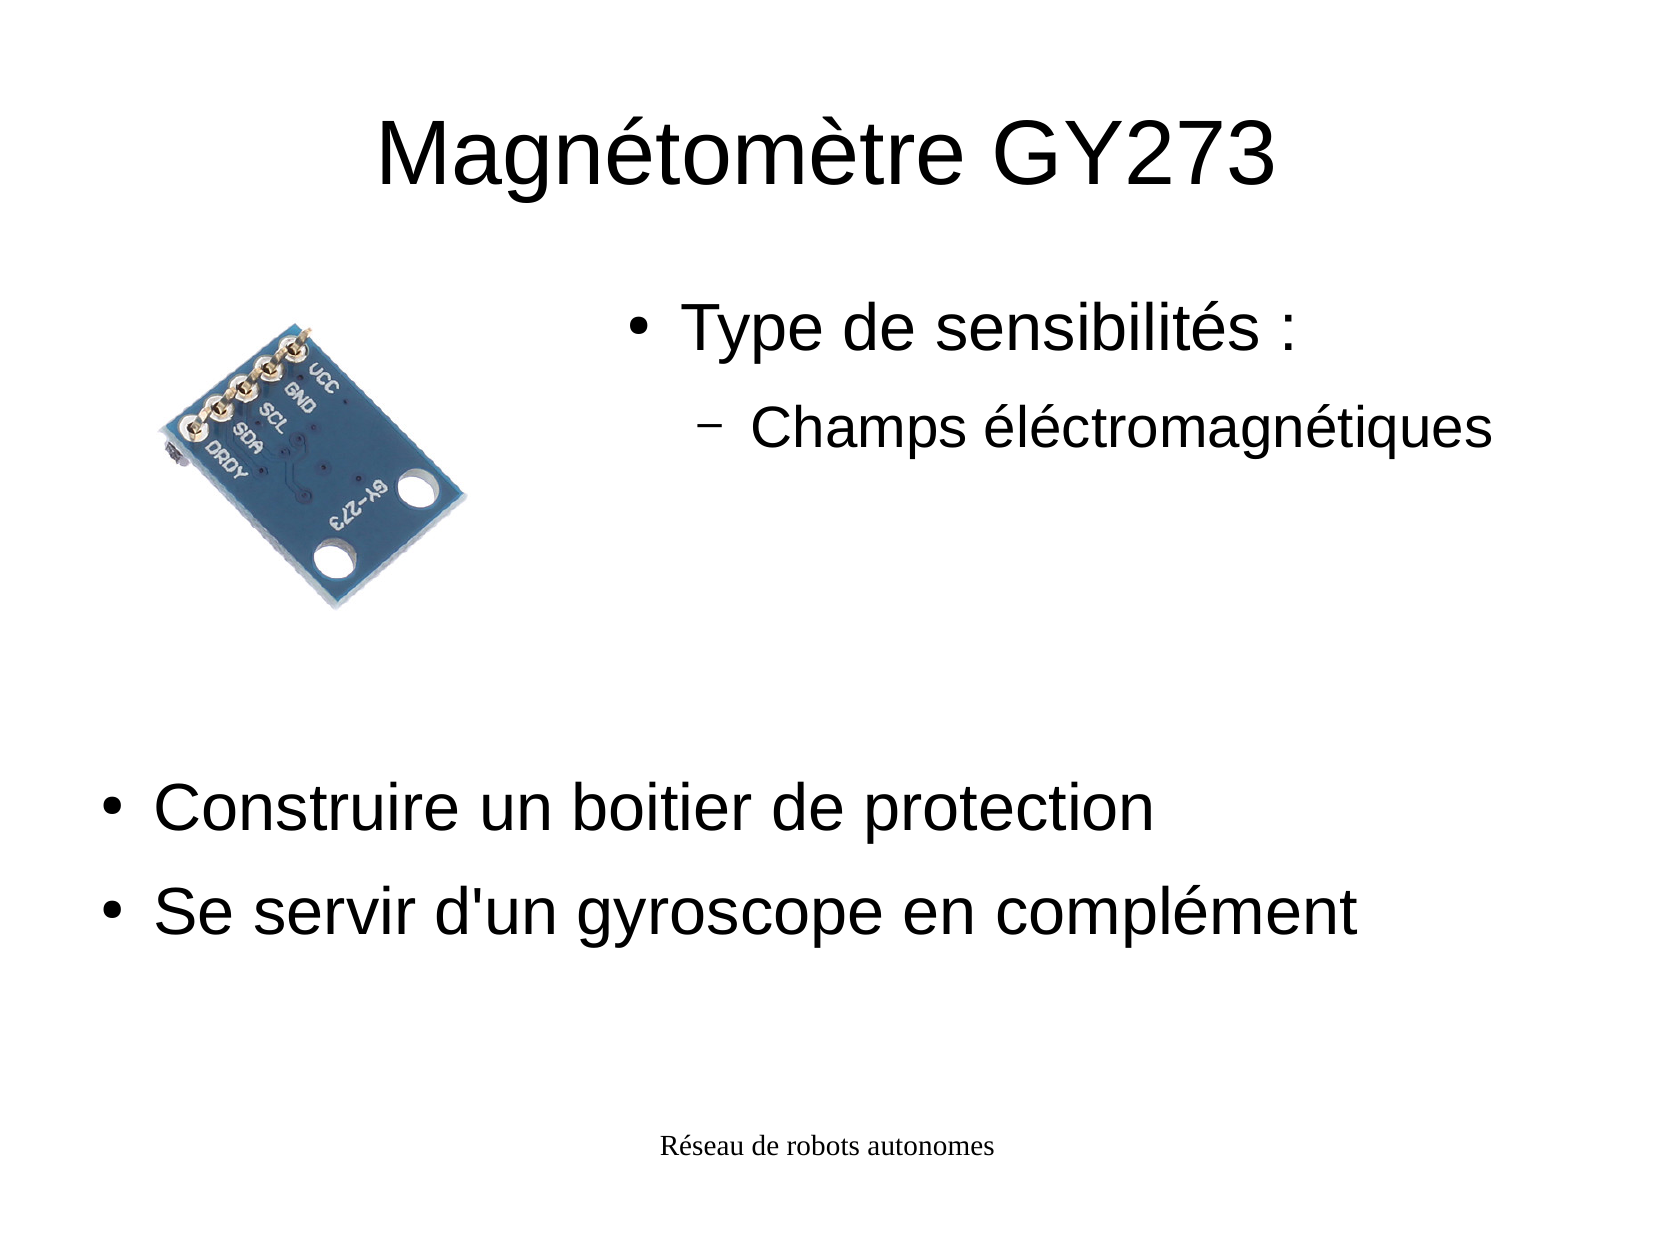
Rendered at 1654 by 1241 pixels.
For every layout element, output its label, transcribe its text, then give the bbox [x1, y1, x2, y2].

title Magnétomètre GY273 [82, 49, 1571, 257]
picture [141, 295, 485, 639]
list Construire un boitier de protection Se servir d'un gyroscope en complément [82, 665, 1538, 1009]
list Type de sensibilités : Champs éléctromagnétiques [609, 290, 1539, 634]
